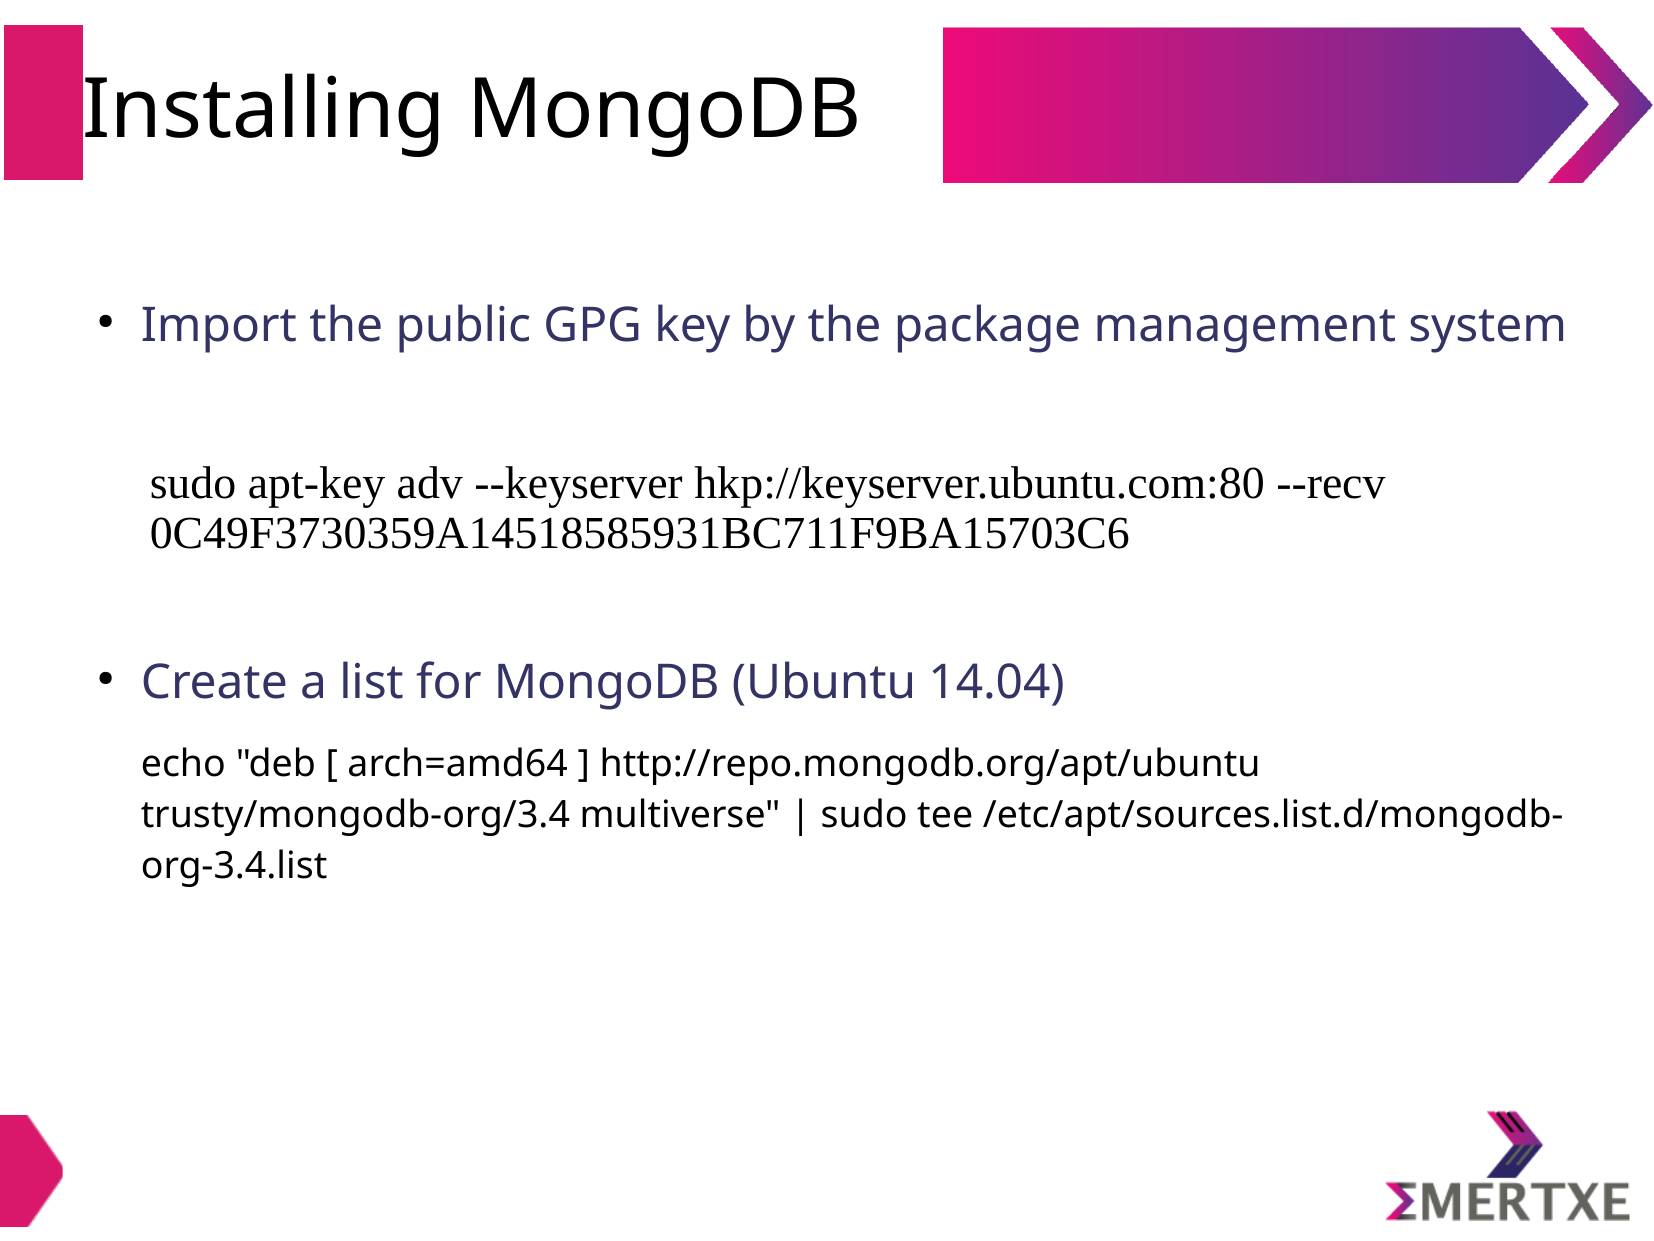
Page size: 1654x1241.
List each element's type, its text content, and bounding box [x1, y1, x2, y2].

title Installing MongoDB [82, 2, 1571, 210]
list Import the public GPG key by the package management system Create a list for MongoDB (Ubuntu 14.04) echo "deb [ arch=amd64 ] http://repo.mongodb.org/apt/ubuntu trusty/mongodb-org/3.4 multiverse" | sudo tee /etc/apt/sources.list.d/mongodb-org-3.4.list [82, 290, 1571, 1010]
picture [1571, 27, 1653, 183]
text_box sudo apt-key adv --keyserver hkp://keyserver.ubuntu.com:80 --recv 0C49F3730359A14518585931BC711F9BA15703C6 [135, 450, 1516, 601]
picture [1385, 1107, 1631, 1221]
